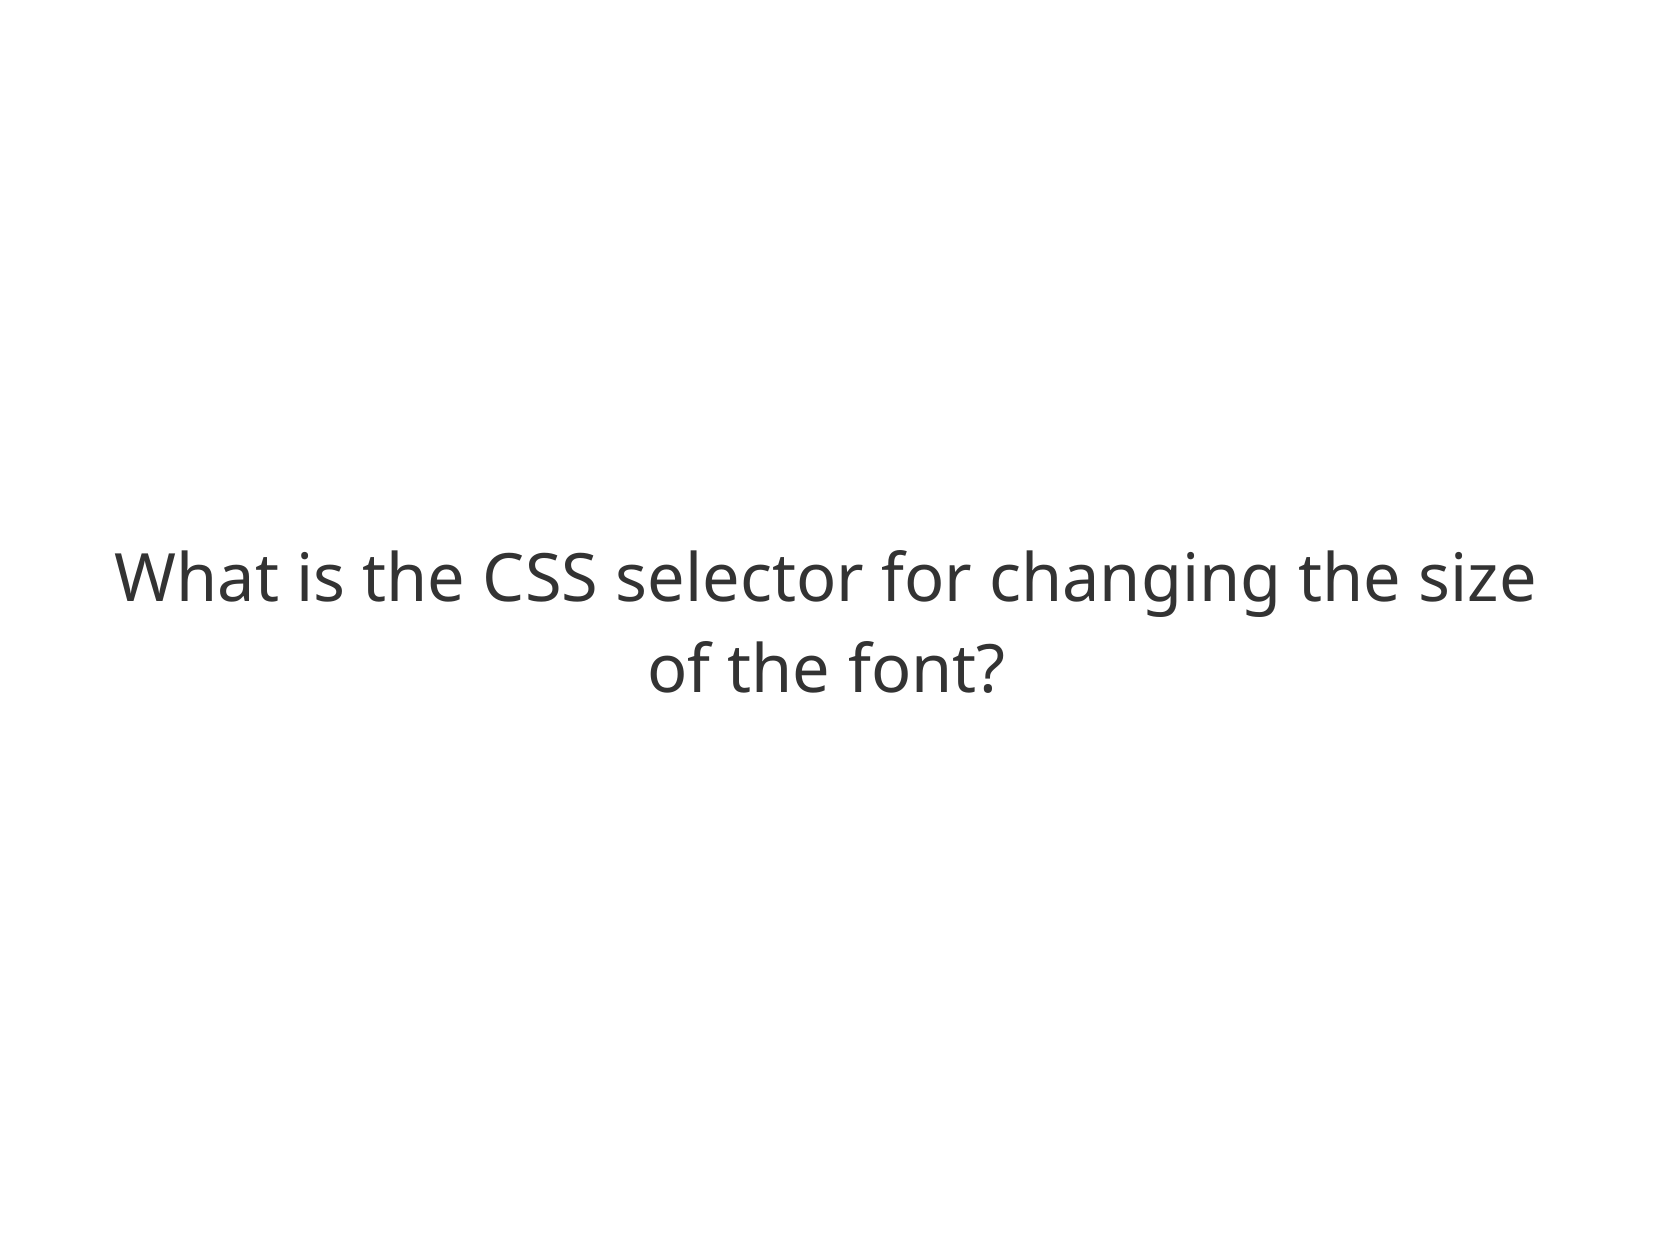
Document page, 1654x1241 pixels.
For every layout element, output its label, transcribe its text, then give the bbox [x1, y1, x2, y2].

subtitle What is the CSS selector for changing the size of the font? [82, 49, 1571, 1193]
